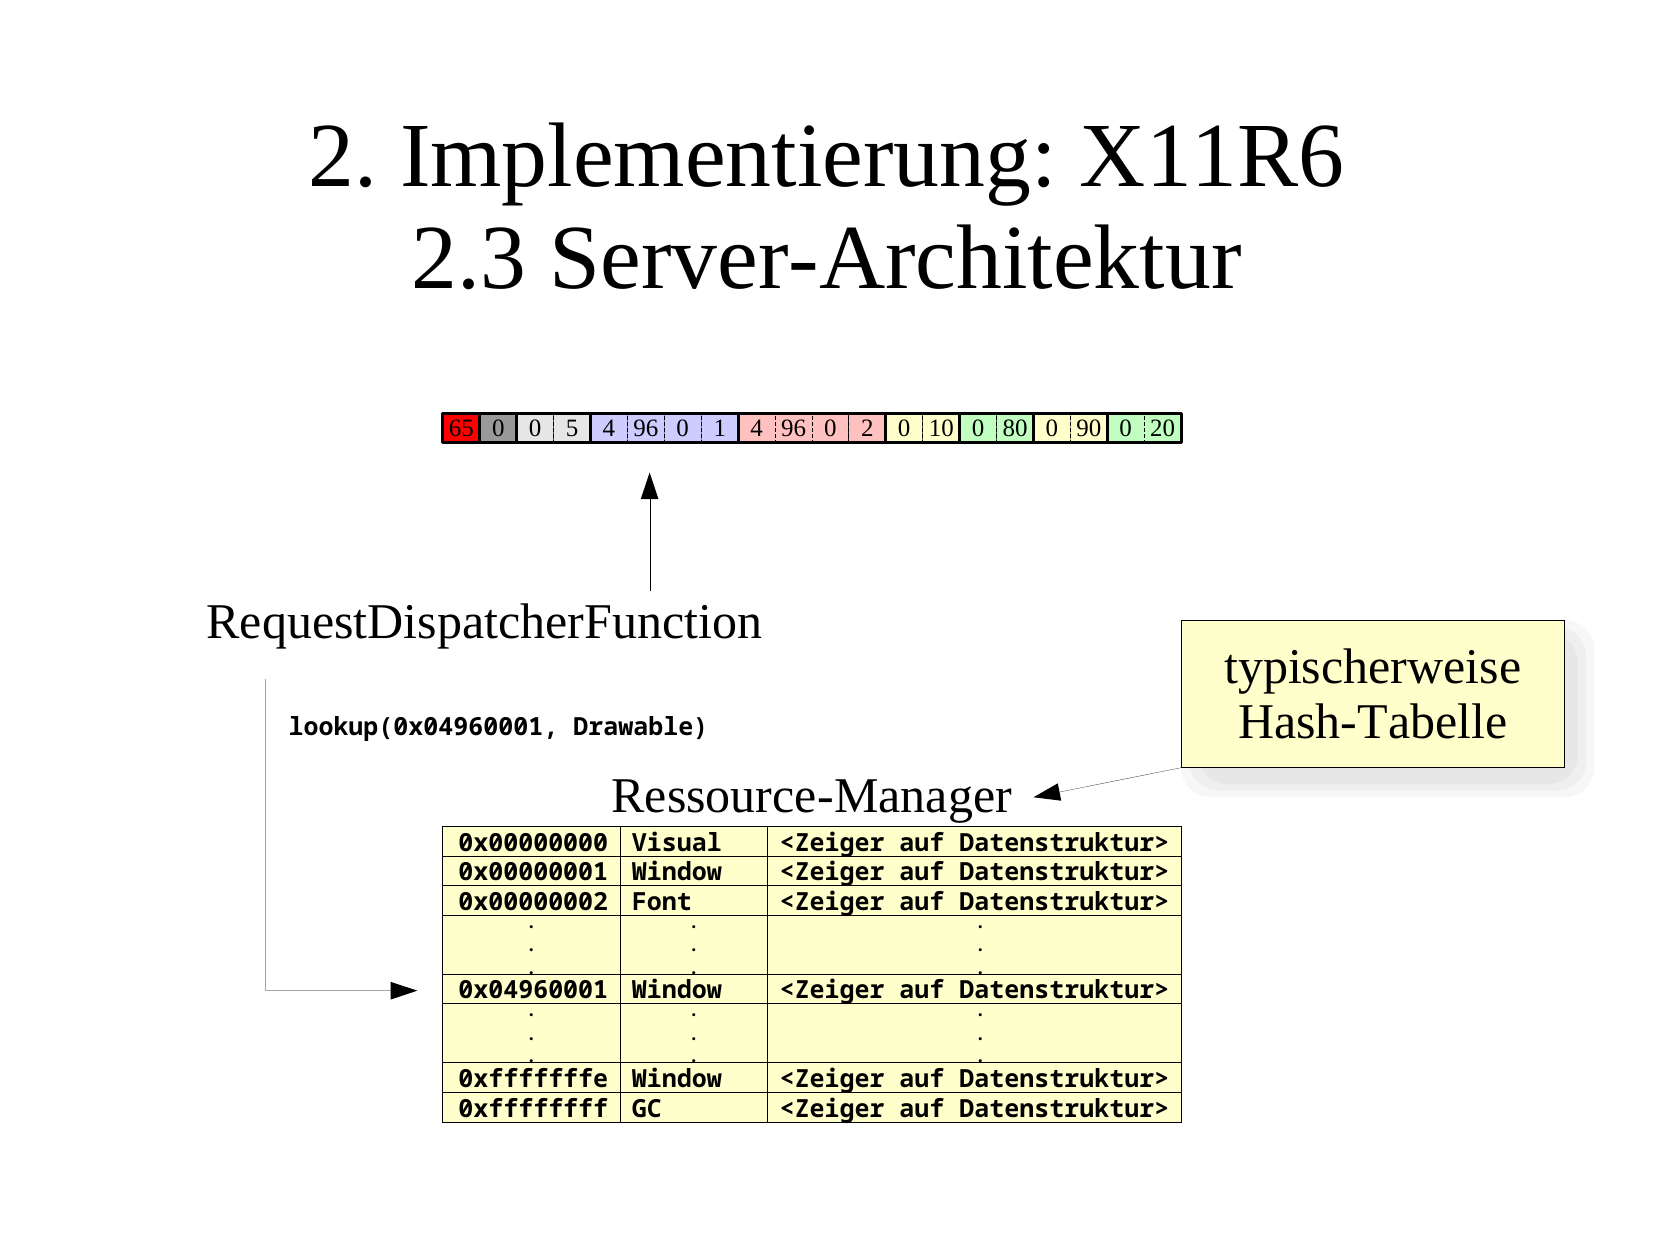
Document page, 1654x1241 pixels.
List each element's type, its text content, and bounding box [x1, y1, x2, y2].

text_box 0 [664, 415, 701, 441]
text_box 4 [592, 415, 627, 441]
text_box 1 [701, 415, 737, 441]
text_box Ressource-Manager [442, 767, 1182, 824]
text_box 80 [996, 415, 1032, 441]
text_box Font [620, 885, 768, 915]
text_box 0 [961, 415, 996, 441]
text_box 0xffffffff [442, 1092, 620, 1123]
text_box 0xfffffffe [442, 1062, 620, 1092]
text_box 90 [1070, 415, 1106, 441]
text_box 65 [444, 415, 478, 441]
text_box <Zeiger auf Datenstruktur> [768, 856, 1182, 885]
text_box . . . [768, 1004, 1182, 1062]
title 2. Implementierung: X11R6 2.3 Server-Architektur [121, 102, 1534, 311]
text_box 0 [518, 415, 553, 441]
text_box 20 [1144, 415, 1180, 441]
text_box lookup(0x04960001, Drawable) [288, 708, 702, 740]
text_box typischerweise Hash-Tabelle [1181, 620, 1565, 768]
text_box GC [620, 1092, 768, 1123]
text_box 5 [553, 415, 589, 441]
text_box <Zeiger auf Datenstruktur> [768, 826, 1182, 856]
text_box [1181, 620, 1595, 798]
text_box Window [620, 975, 768, 1003]
text_box 0x00000001 [442, 856, 620, 885]
text_box RequestDispatcherFunction [206, 594, 751, 650]
text_box Window [620, 856, 768, 885]
text_box 0 [1035, 415, 1070, 441]
text_box . . . [442, 916, 620, 974]
text_box <Zeiger auf Datenstruktur> [768, 885, 1182, 916]
text_box . . . [442, 1004, 620, 1062]
text_box 96 [775, 415, 812, 441]
text_box . . . [768, 916, 1182, 974]
text_box 0 [1109, 415, 1144, 441]
text_box Visual [620, 826, 768, 856]
text_box 0 [481, 415, 515, 441]
text_box 0x00000002 [442, 885, 620, 916]
text_box <Zeiger auf Datenstruktur> [768, 1062, 1182, 1092]
text_box 0x00000000 [442, 826, 620, 856]
text_box <Zeiger auf Datenstruktur> [768, 1092, 1182, 1123]
text_box 0 [812, 415, 848, 441]
text_box 10 [922, 415, 958, 441]
text_box <Zeiger auf Datenstruktur> [768, 974, 1182, 1004]
text_box 0 [887, 415, 922, 441]
text_box 4 [740, 415, 775, 441]
text_box Window [620, 1063, 768, 1092]
text_box 2 [848, 415, 884, 441]
text_box . . . [620, 915, 768, 975]
text_box 96 [627, 415, 664, 441]
text_box 0x04960001 [442, 974, 620, 1004]
text_box . . . [620, 1003, 768, 1063]
